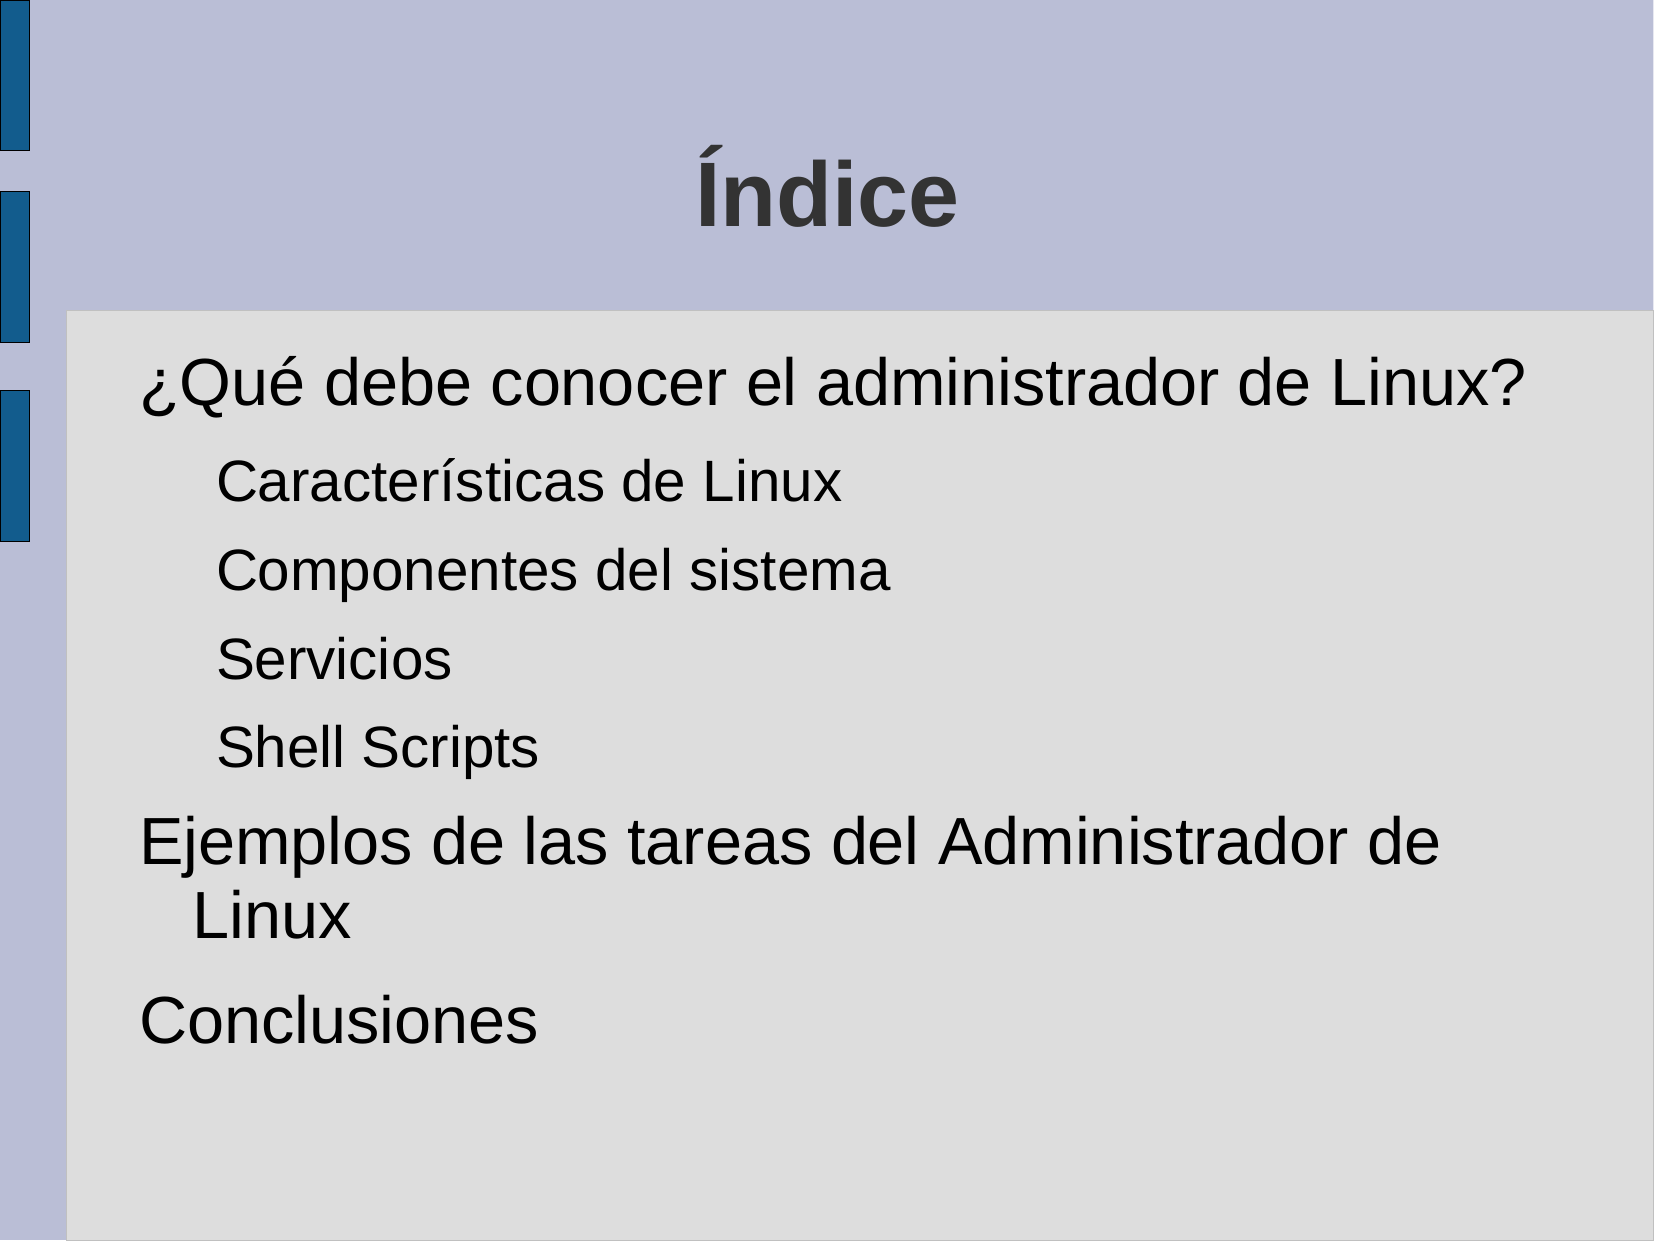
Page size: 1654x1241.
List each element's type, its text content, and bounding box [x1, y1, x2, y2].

title Índice [121, 91, 1534, 299]
list ¿Qué debe conocer el administrador de Linux? Características de Linux Componentes del sistema Servicios Shell Scripts Ejemplos de las tareas del Administrador de Linux Conclusiones [121, 344, 1534, 1133]
